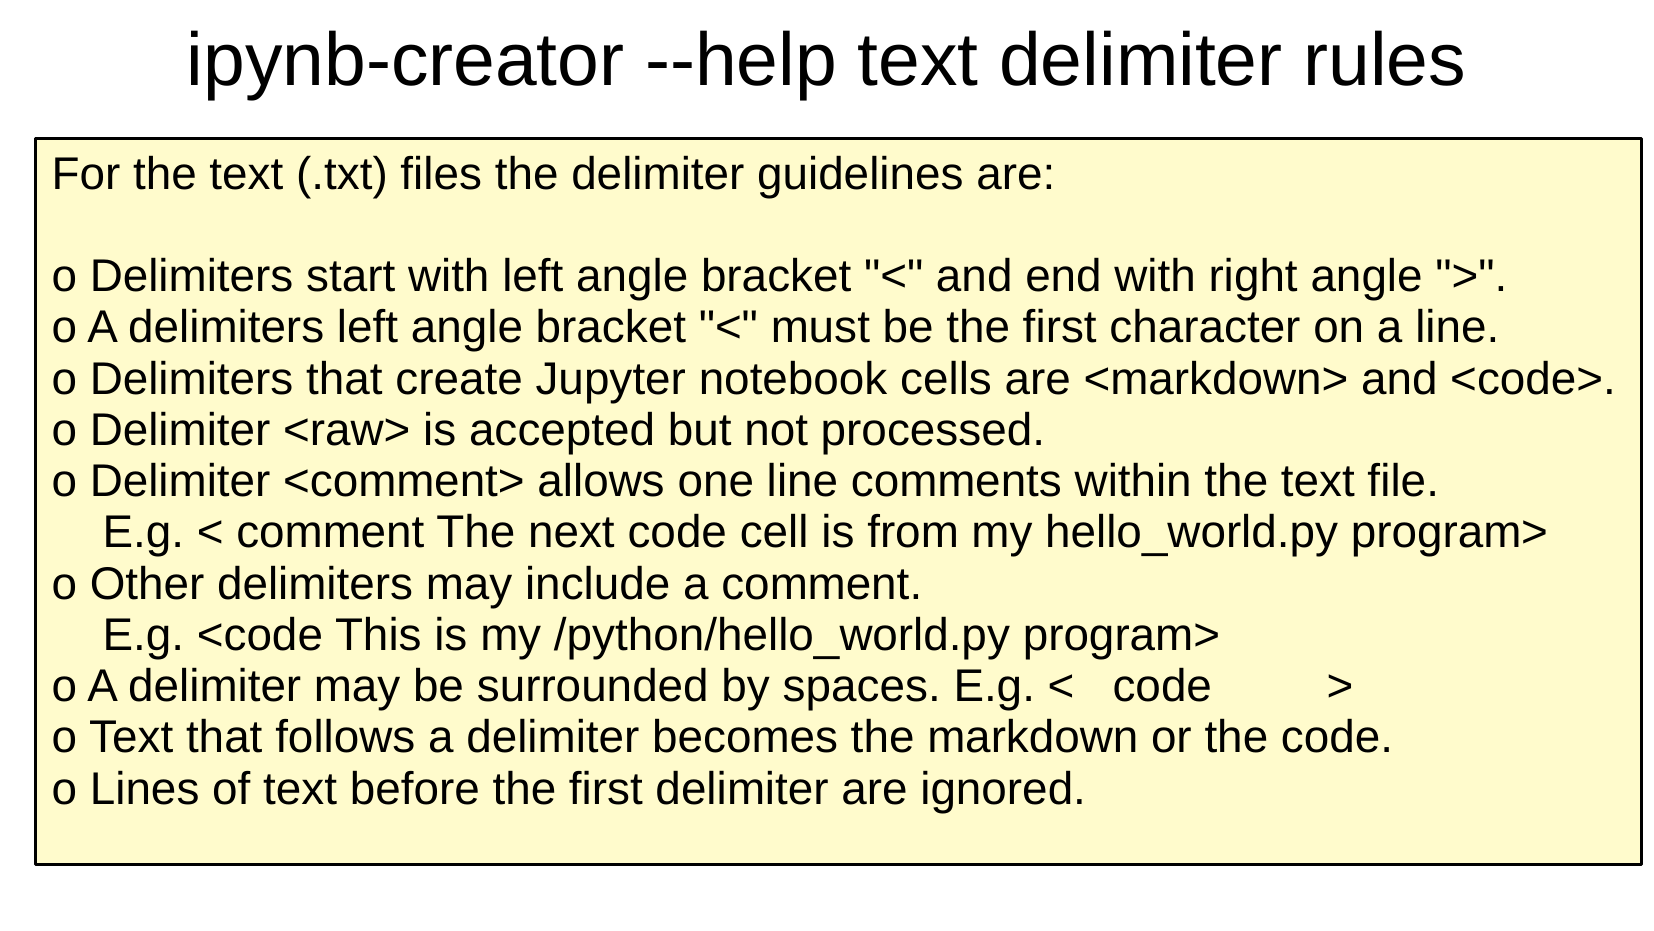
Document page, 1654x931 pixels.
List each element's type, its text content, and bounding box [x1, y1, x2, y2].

title ipynb-creator --help text delimiter rules [82, 13, 1571, 107]
text_box For the text (.txt) files the delimiter guidelines are: o Delimiters start with left angle bracket "<" and end with right angle ">". o A delimiters left angle bracket "<" must be the first character on a line. o Delimiters that create Jupyter notebook cells are <markdown> and <code>. o Delimiter <raw> is accepted but not processed. o Delimiter <comment> allows one line comments within the text file. E.g. < comment The next code cell is from my hello_world.py program> o Other delimiters may include a comment. E.g. <code This is my /python/hello_world.py program> o A delimiter may be surrounded by spaces. E.g. < code > o Text that follows a delimiter becomes the markdown or the code. o Lines of text before the first delimiter are ignored. [35, 138, 1642, 865]
